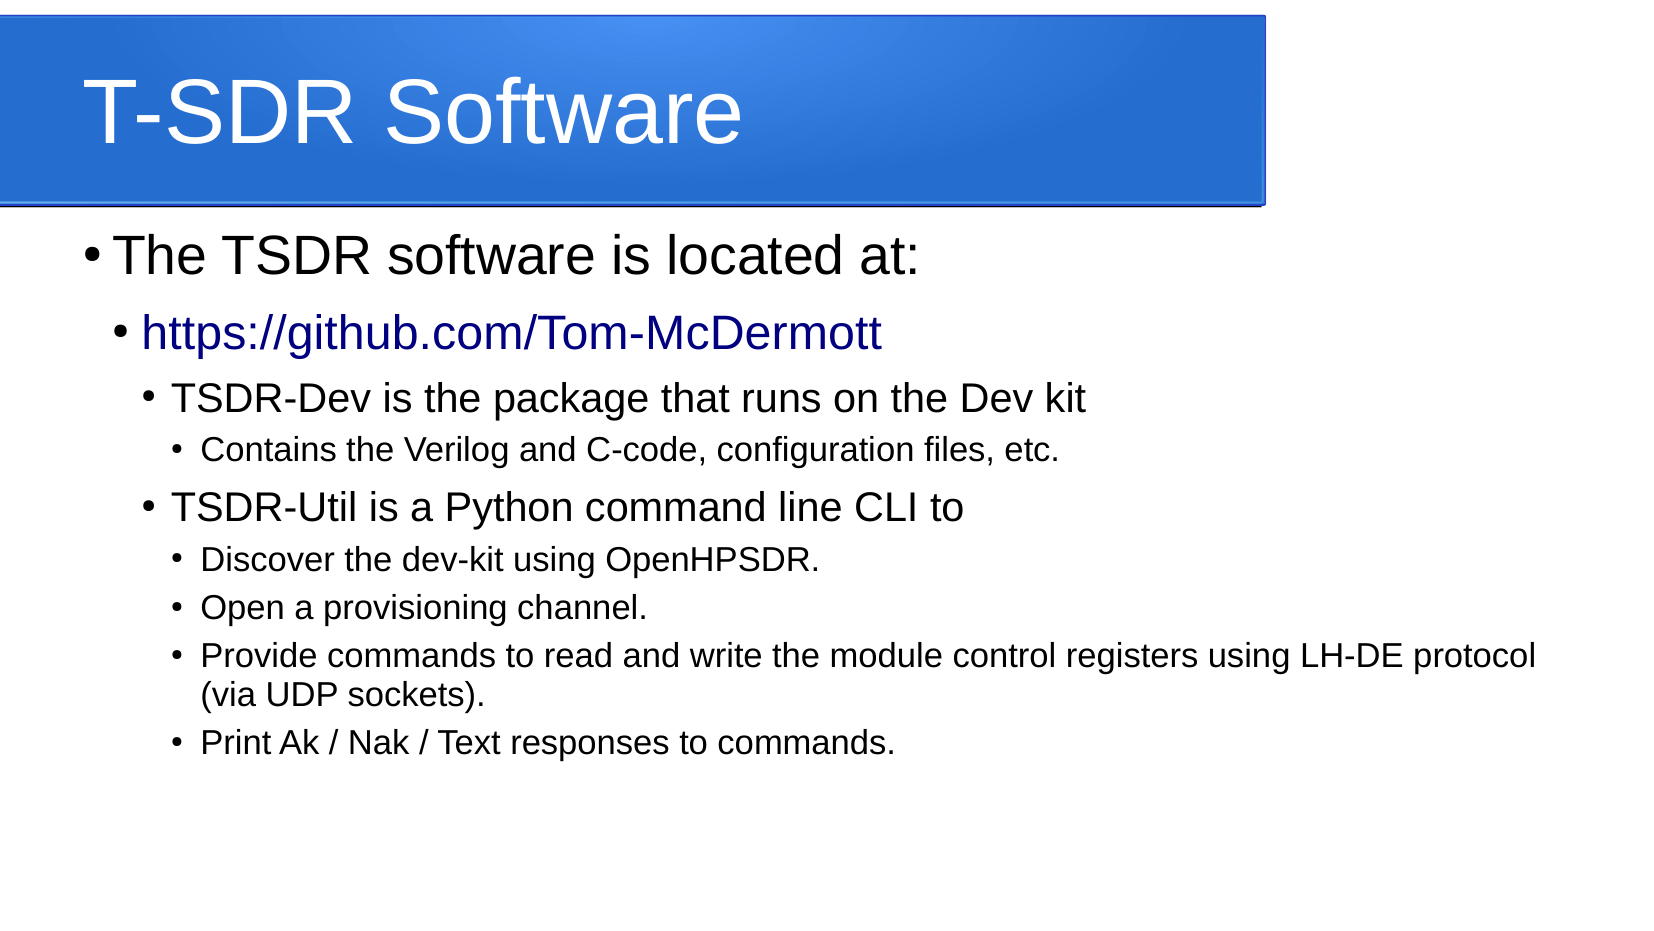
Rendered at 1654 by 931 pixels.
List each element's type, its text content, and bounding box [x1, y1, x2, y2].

list The TSDR software is located at: https://github.com/Tom-McDermott TSDR-Dev is the package that runs on the Dev kit Contains the Verilog and C-code, configuration files, etc. TSDR-Util is a Python command line CLI to Discover the dev-kit using OpenHPSDR. Open a provisioning channel. Provide commands to read and write the module control registers using LH-DE protocol (via UDP sockets). Print Ak / Nak / Text responses to commands. [82, 224, 1571, 764]
picture [0, 13, 1269, 211]
title T-SDR Software [82, 35, 1235, 189]
